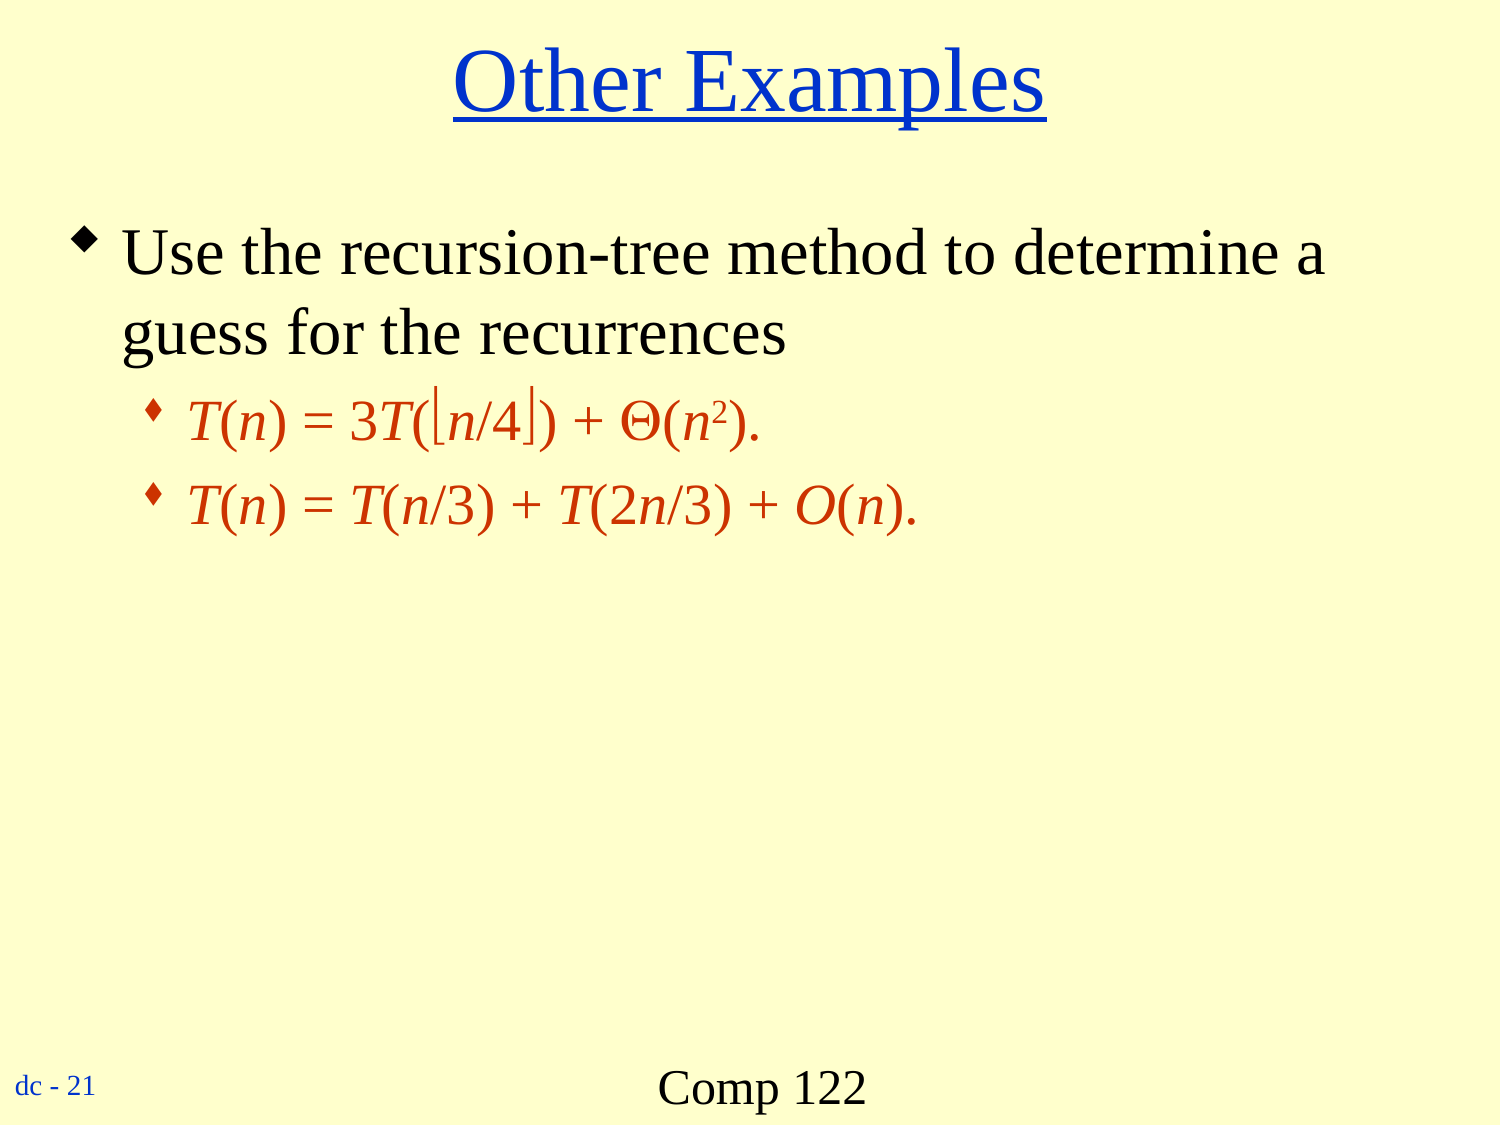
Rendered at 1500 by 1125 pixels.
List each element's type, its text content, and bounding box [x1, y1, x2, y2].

title Other Examples [0, 0, 1500, 150]
list Use the recursion-tree method to determine a guess for the recurrences T(n) = 3T(n/4) + (n2). T(n) = T(n/3) + T(2n/3) + O(n). [49, 200, 1438, 1000]
